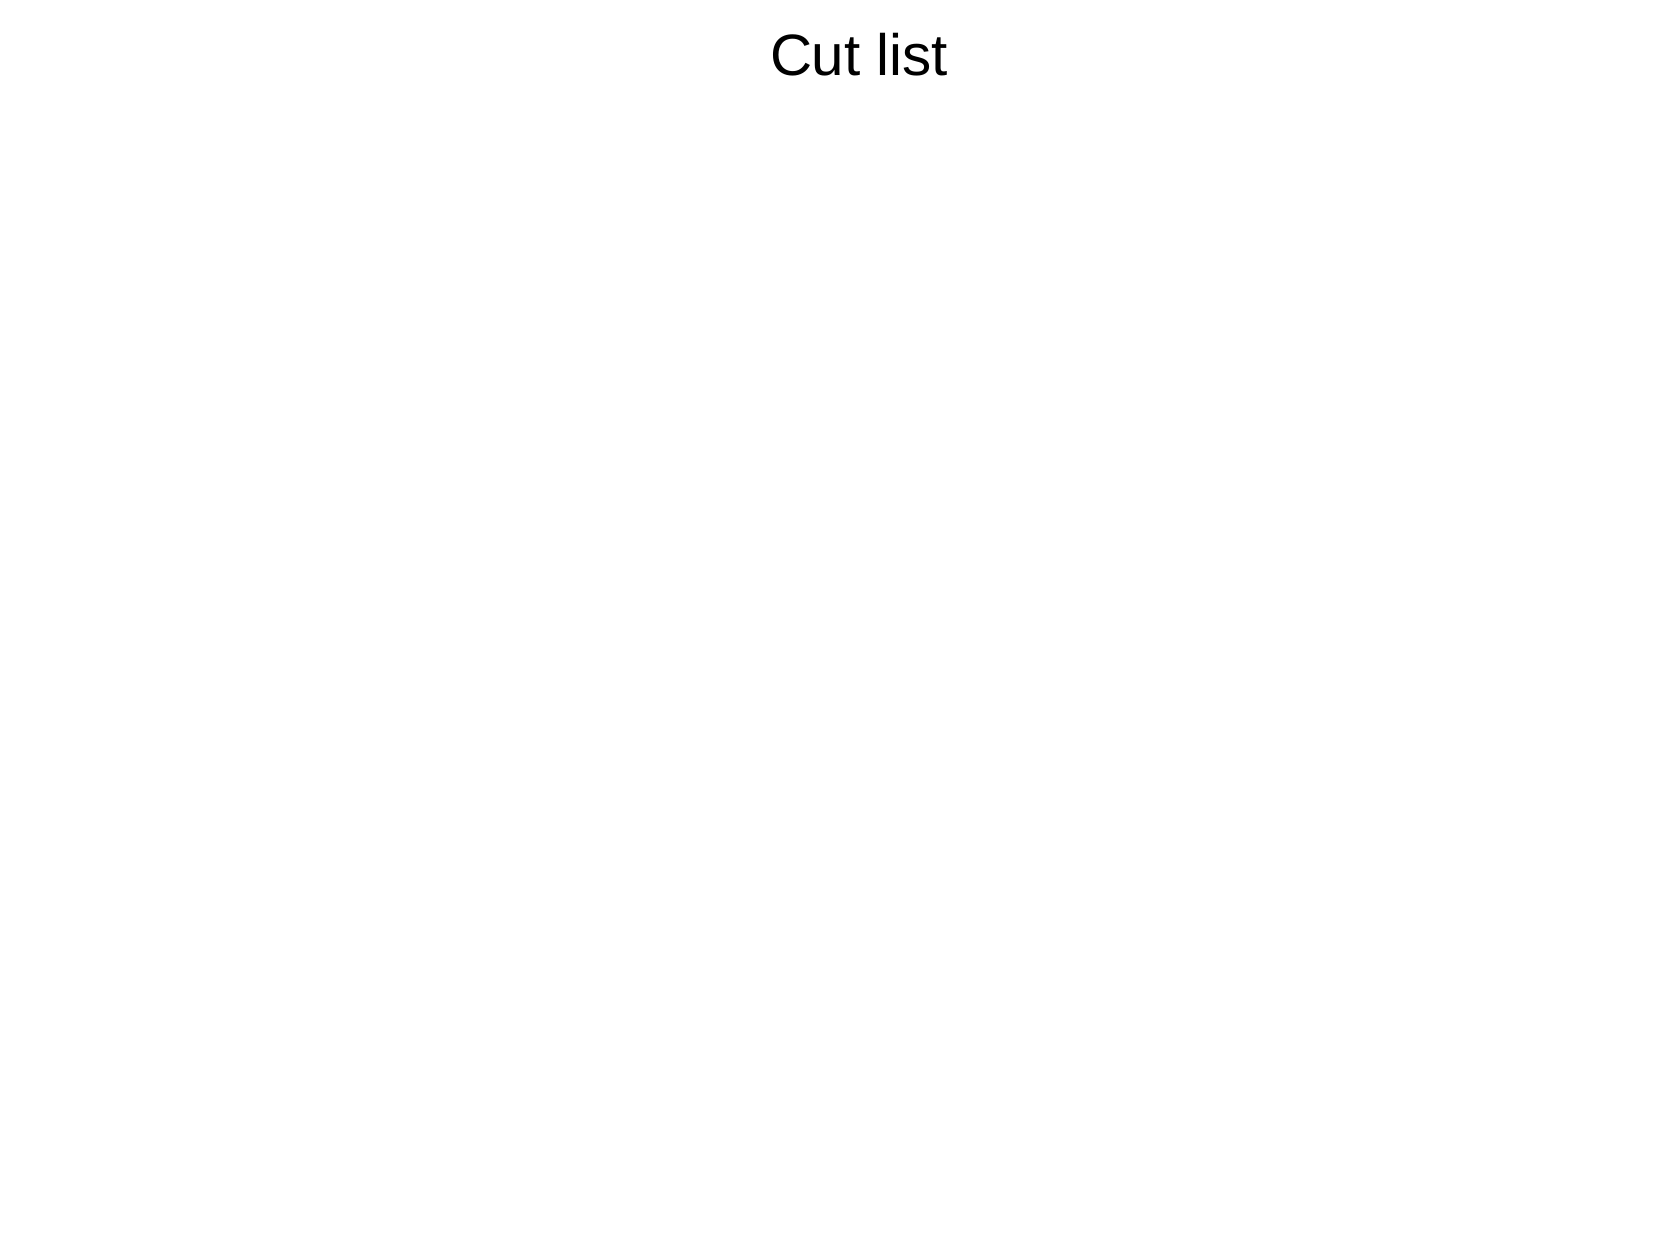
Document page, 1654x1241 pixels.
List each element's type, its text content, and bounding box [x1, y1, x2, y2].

text_box Cut list [518, 15, 1201, 151]
